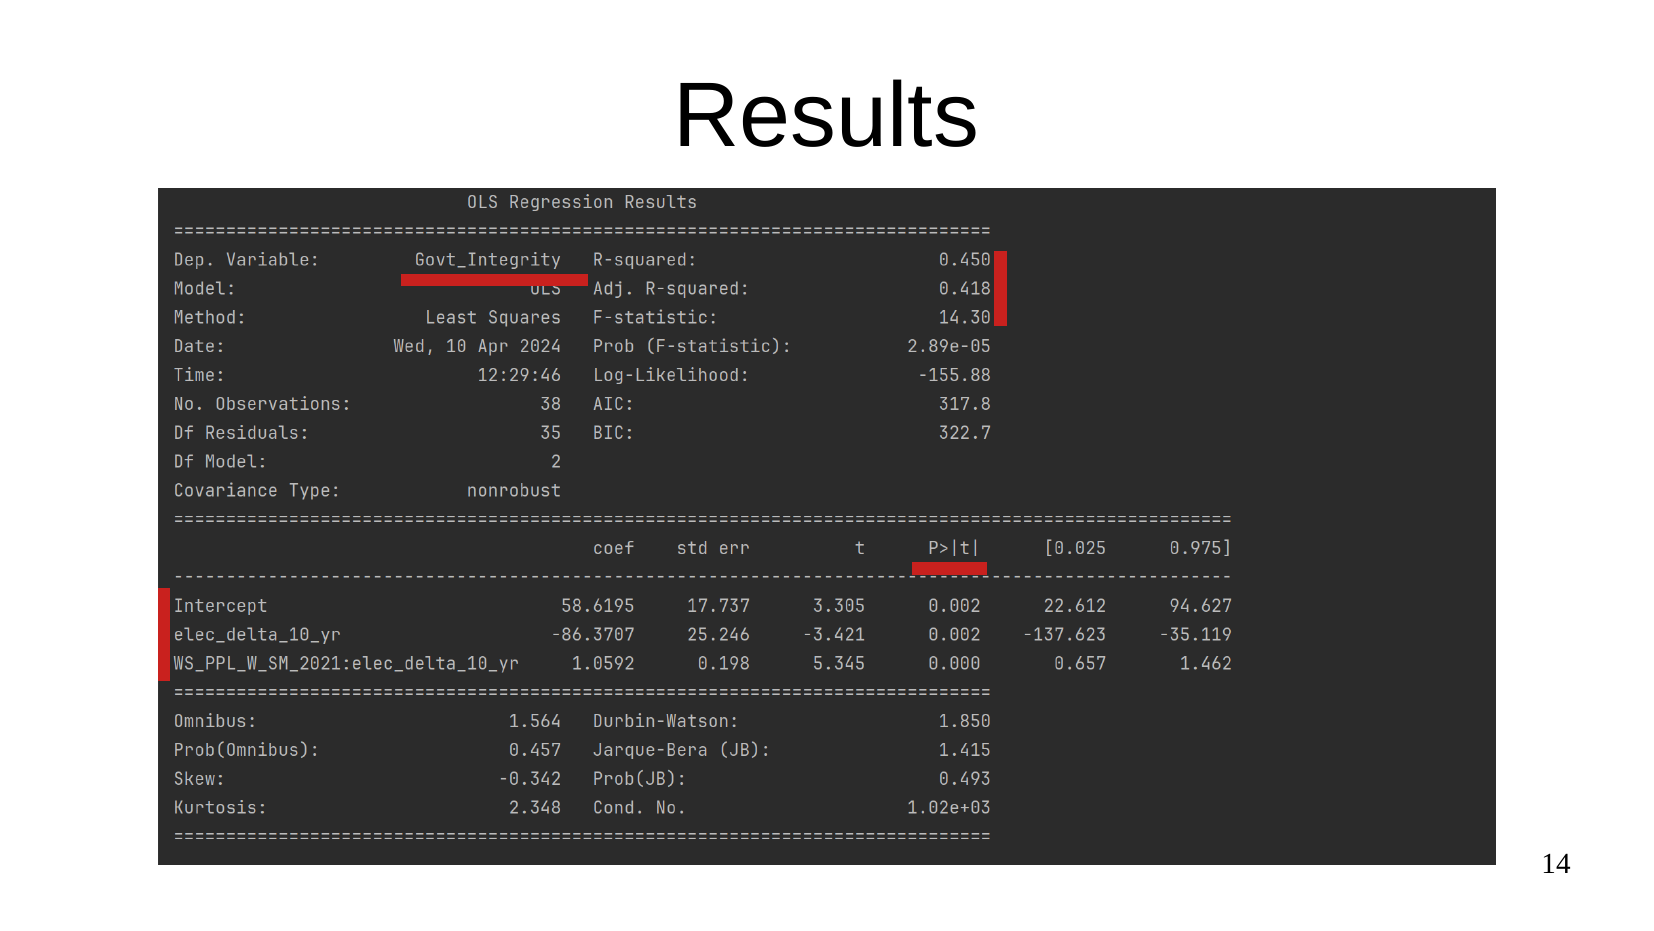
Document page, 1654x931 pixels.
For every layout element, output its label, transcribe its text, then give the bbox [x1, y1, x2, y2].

title Results [82, 37, 1571, 193]
picture [158, 193, 1496, 865]
